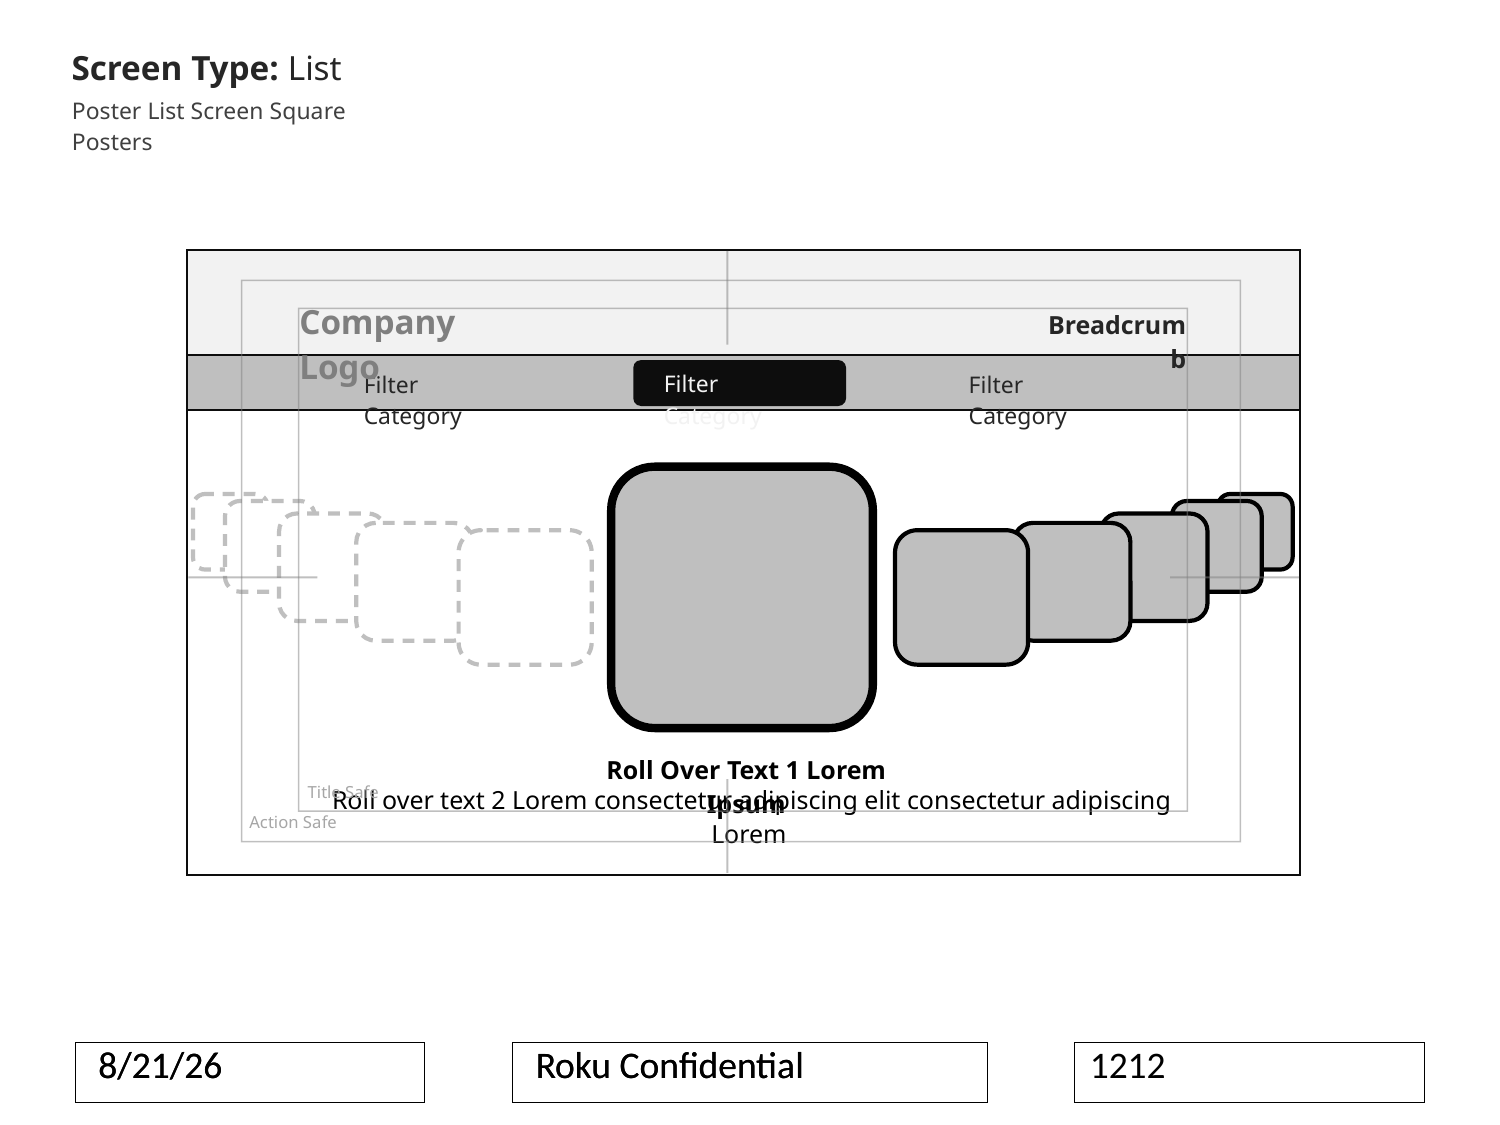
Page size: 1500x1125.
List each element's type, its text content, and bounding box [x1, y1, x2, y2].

text_box Filter Category [648, 361, 835, 405]
text_box Action Safe [234, 803, 395, 845]
text_box Filter Category [953, 361, 1140, 404]
text_box Title Safe [292, 772, 453, 814]
text_box Breadcrumb [1027, 310, 1186, 346]
text_box Company Logo [284, 291, 543, 348]
text_box Screen Type: List [56, 38, 1407, 104]
footer Roku Confidential [512, 1042, 988, 1103]
text_box [188, 493, 592, 665]
text_box Breadcrumb [1027, 299, 1201, 346]
slide_number 1/11/10 [75, 1042, 425, 1103]
text_box Roll over text 2 Lorem consectetur adipiscing elit consectetur adipiscing Lorem [729, 775, 1215, 821]
text_box [895, 493, 1300, 665]
text_box Roll Over Text 1 Lorem Ipsum [556, 745, 937, 775]
text_box Roll over text 2 Lorem consectetur adipiscing elit consectetur adipiscing Lorem [453, 775, 1186, 810]
text_box [611, 466, 873, 729]
text_box Poster List Screen Square Posters [57, 87, 431, 131]
text_box Filter Category [348, 361, 535, 404]
text_box [188, 250, 1299, 411]
slide_number <number><number> [1074, 1042, 1425, 1103]
text_box Roll over text 2 Lorem consectetur adipiscing elit consectetur adipiscing Lorem [395, 812, 726, 821]
text_box Company Logo [300, 310, 543, 348]
